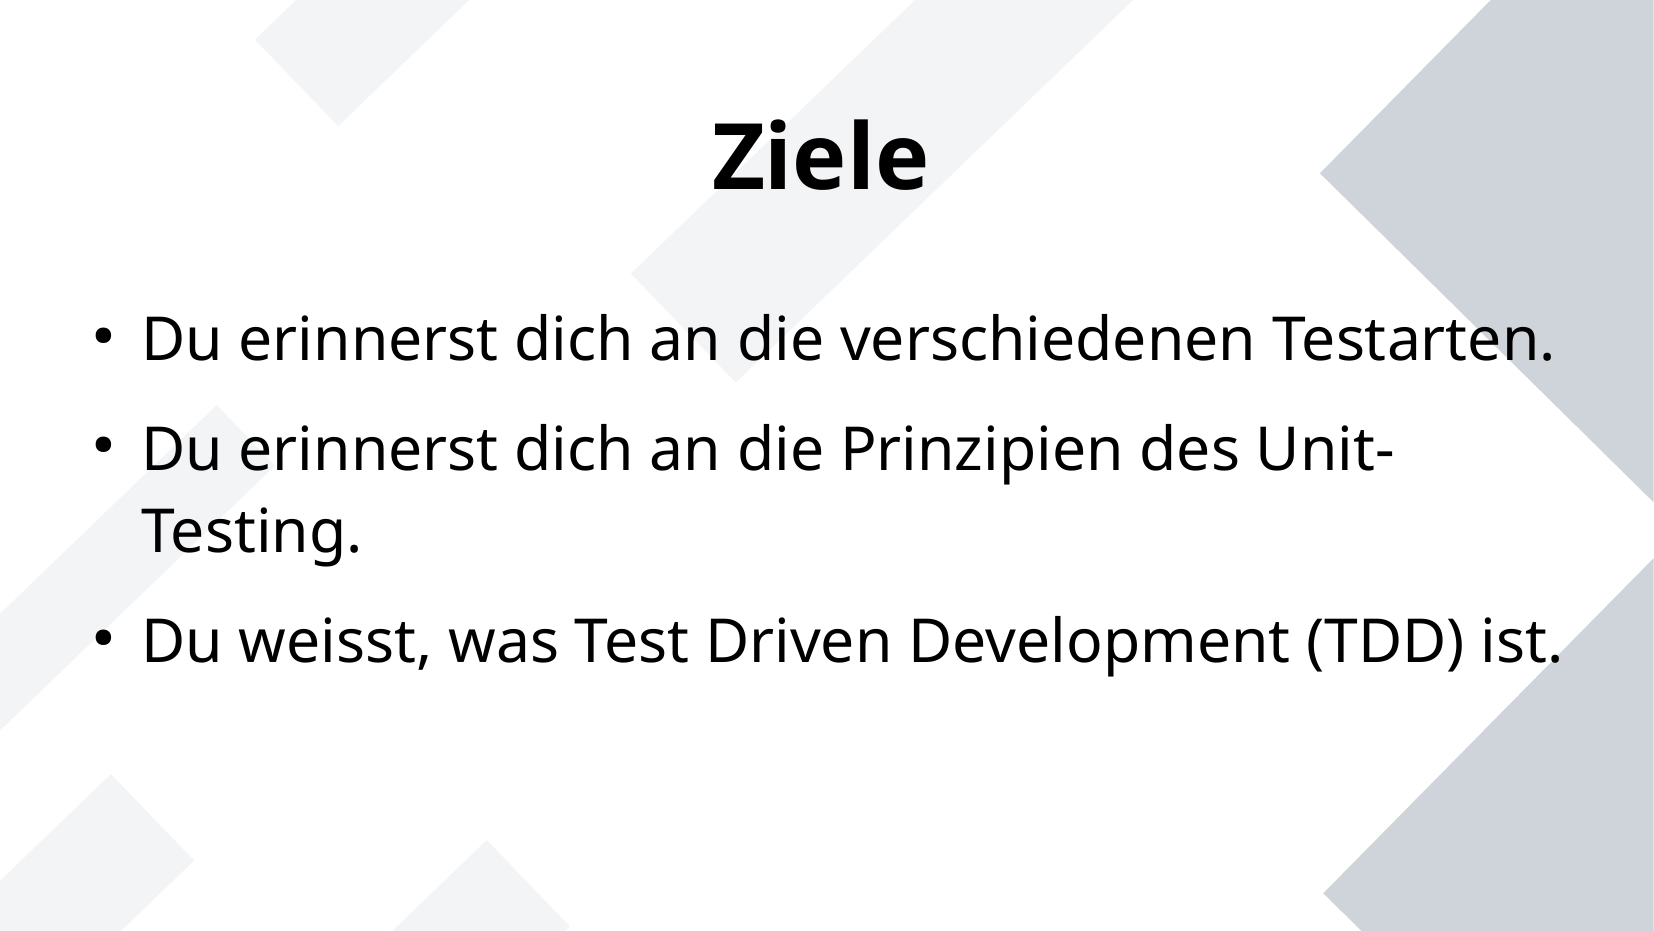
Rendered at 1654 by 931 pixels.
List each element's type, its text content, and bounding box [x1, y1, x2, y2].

list Du erinnerst dich an die verschiedenen Testarten. Du erinnerst dich an die Prinzipien des Unit-Testing. Du weisst, was Test Driven Development (TDD) ist. [76, 295, 1565, 835]
title Ziele [76, 76, 1565, 233]
